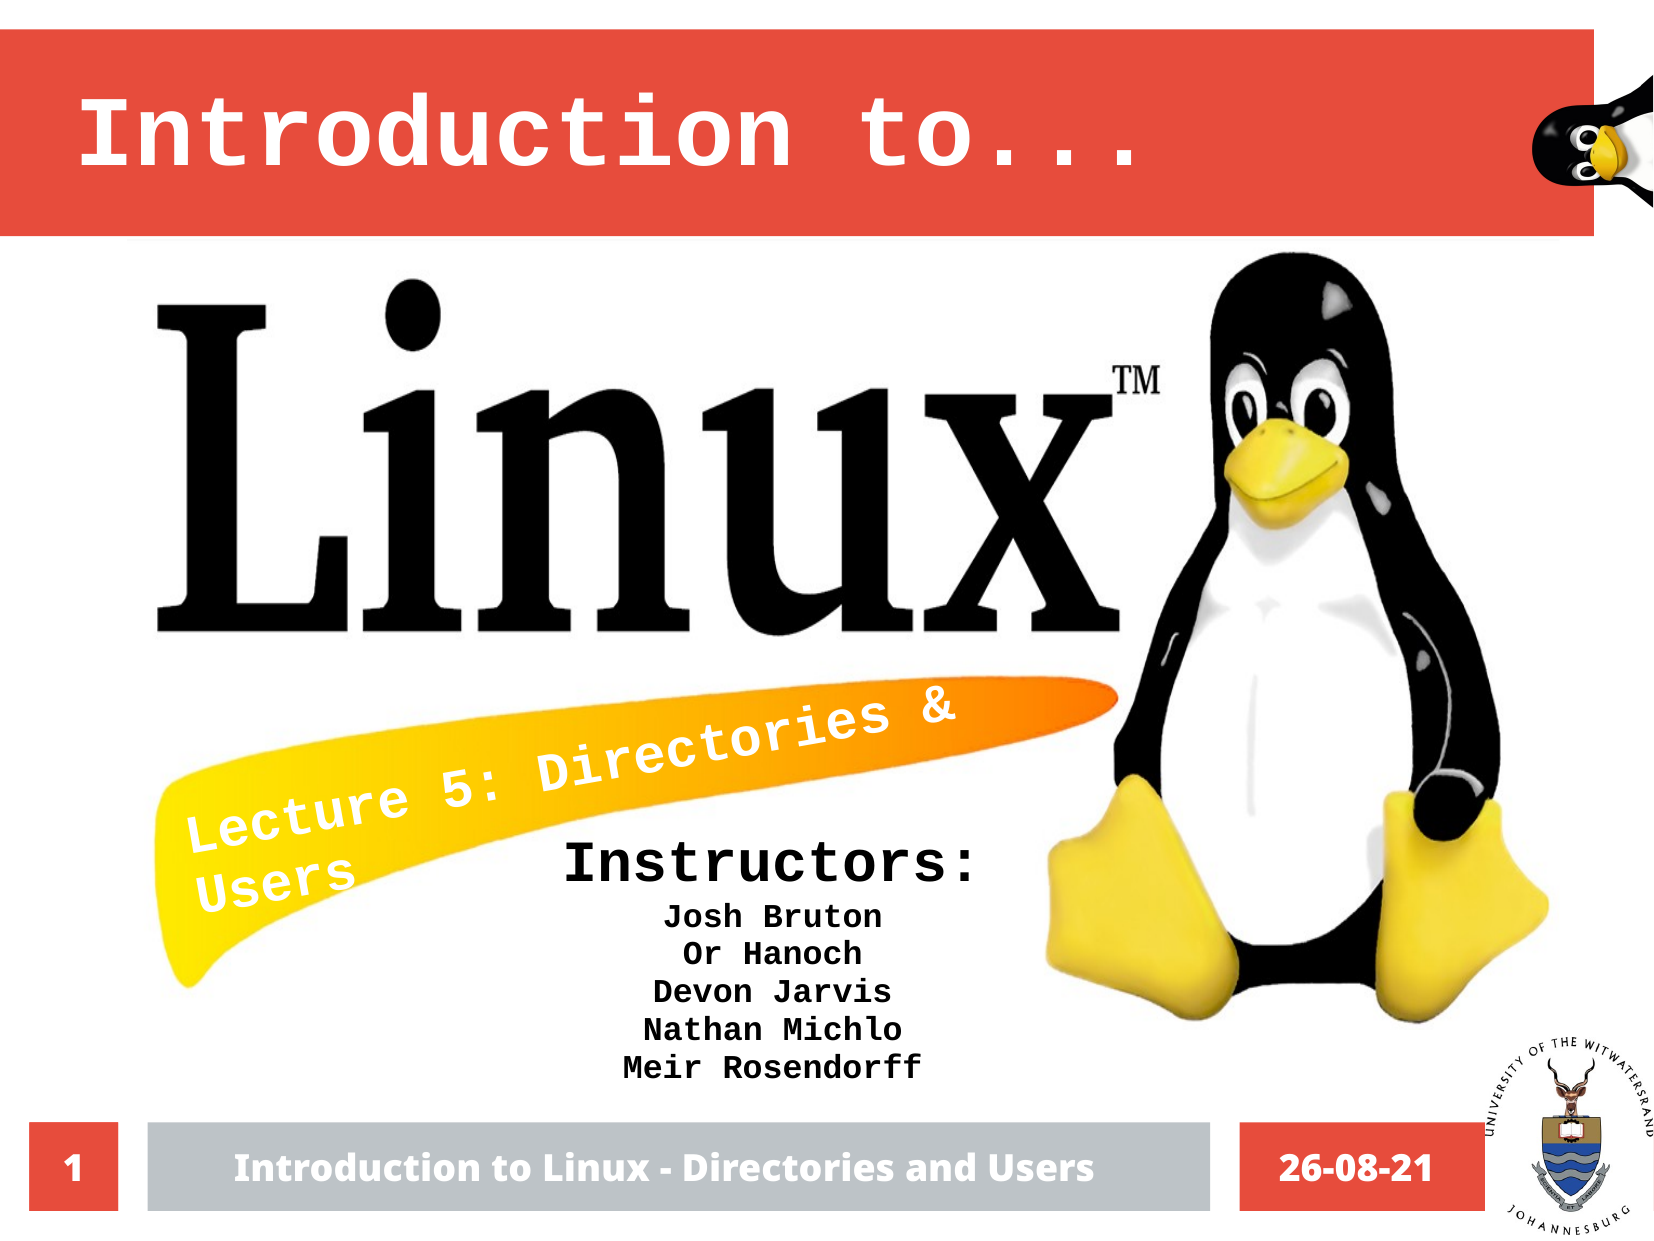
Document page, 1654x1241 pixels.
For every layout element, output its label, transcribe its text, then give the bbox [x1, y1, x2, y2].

text_box Lecture 5: Directories & Users [165, 641, 1117, 953]
text_box Introduction to... [60, 75, 1366, 317]
text_box Instructors: Josh Bruton Or Hanoch Devon Jarvis Nathan Michlo Meir Rosendorff [540, 825, 1006, 1096]
picture [1485, 1037, 1654, 1235]
picture [127, 24, 1654, 1030]
